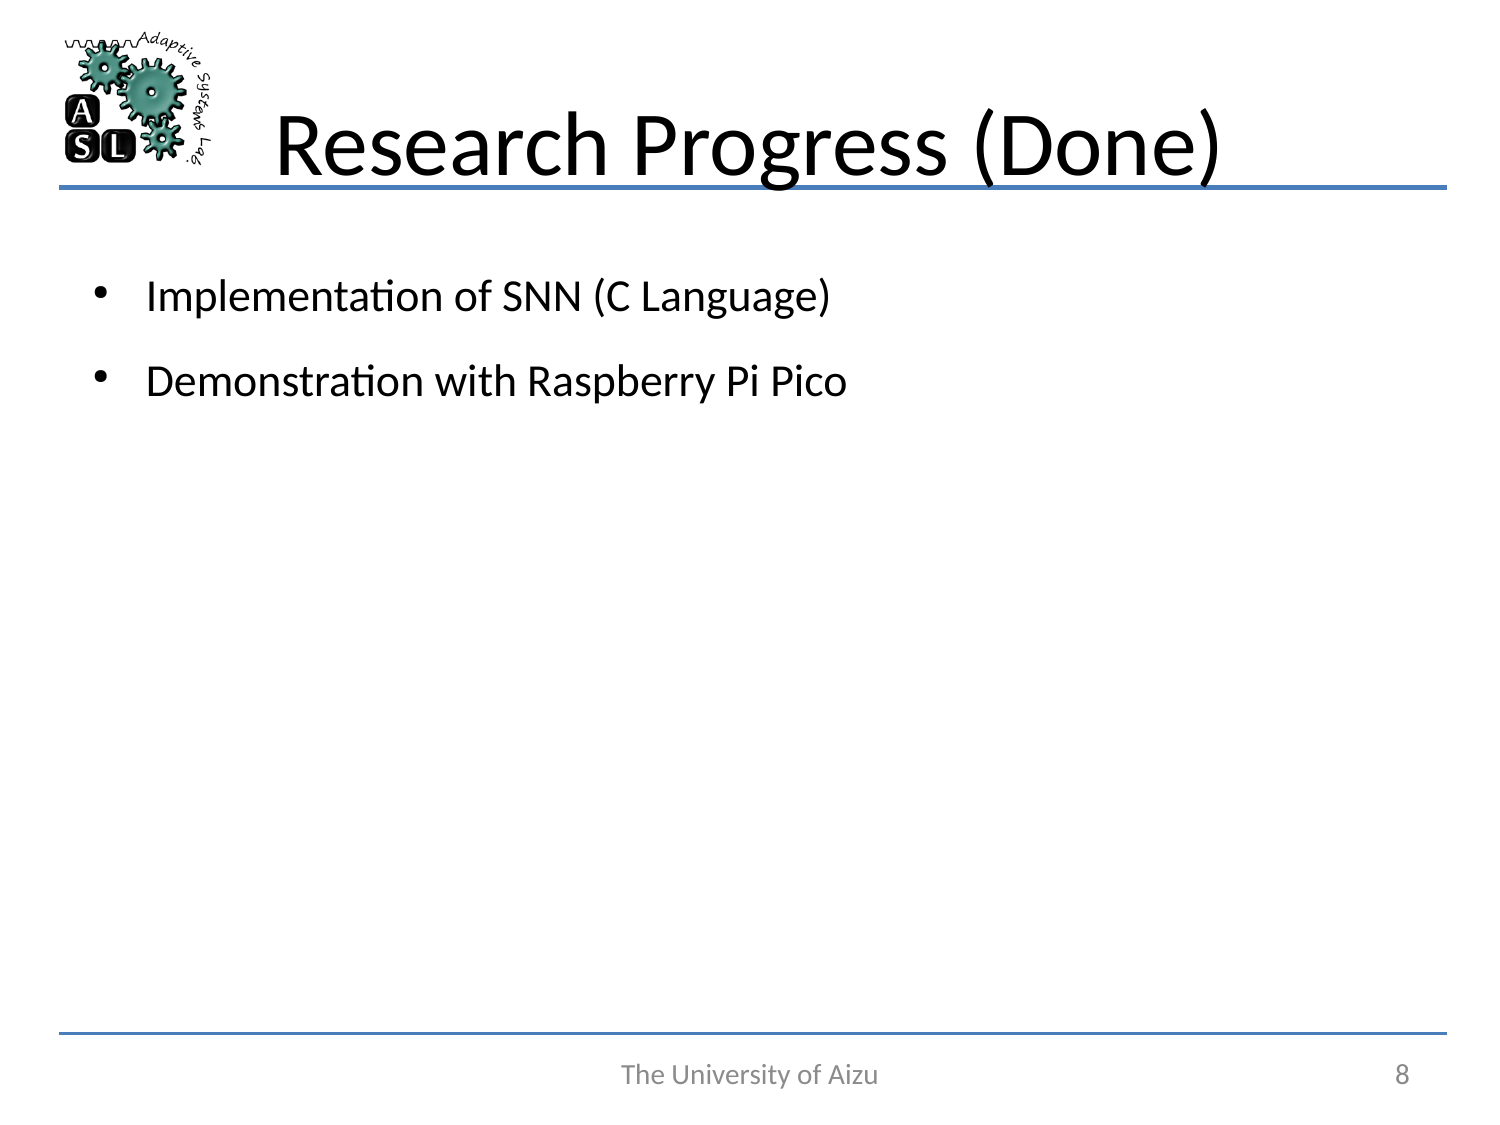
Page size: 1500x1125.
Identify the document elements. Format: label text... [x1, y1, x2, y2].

footer The University of Aizu [512, 1042, 988, 1103]
slide_number <番号> [1074, 1042, 1425, 1103]
title Research Progress (Done) [75, 45, 1425, 233]
picture [58, 30, 211, 169]
list Implementation of SNN (C Language) Demonstration with Raspberry Pi Pico [75, 265, 1425, 1009]
